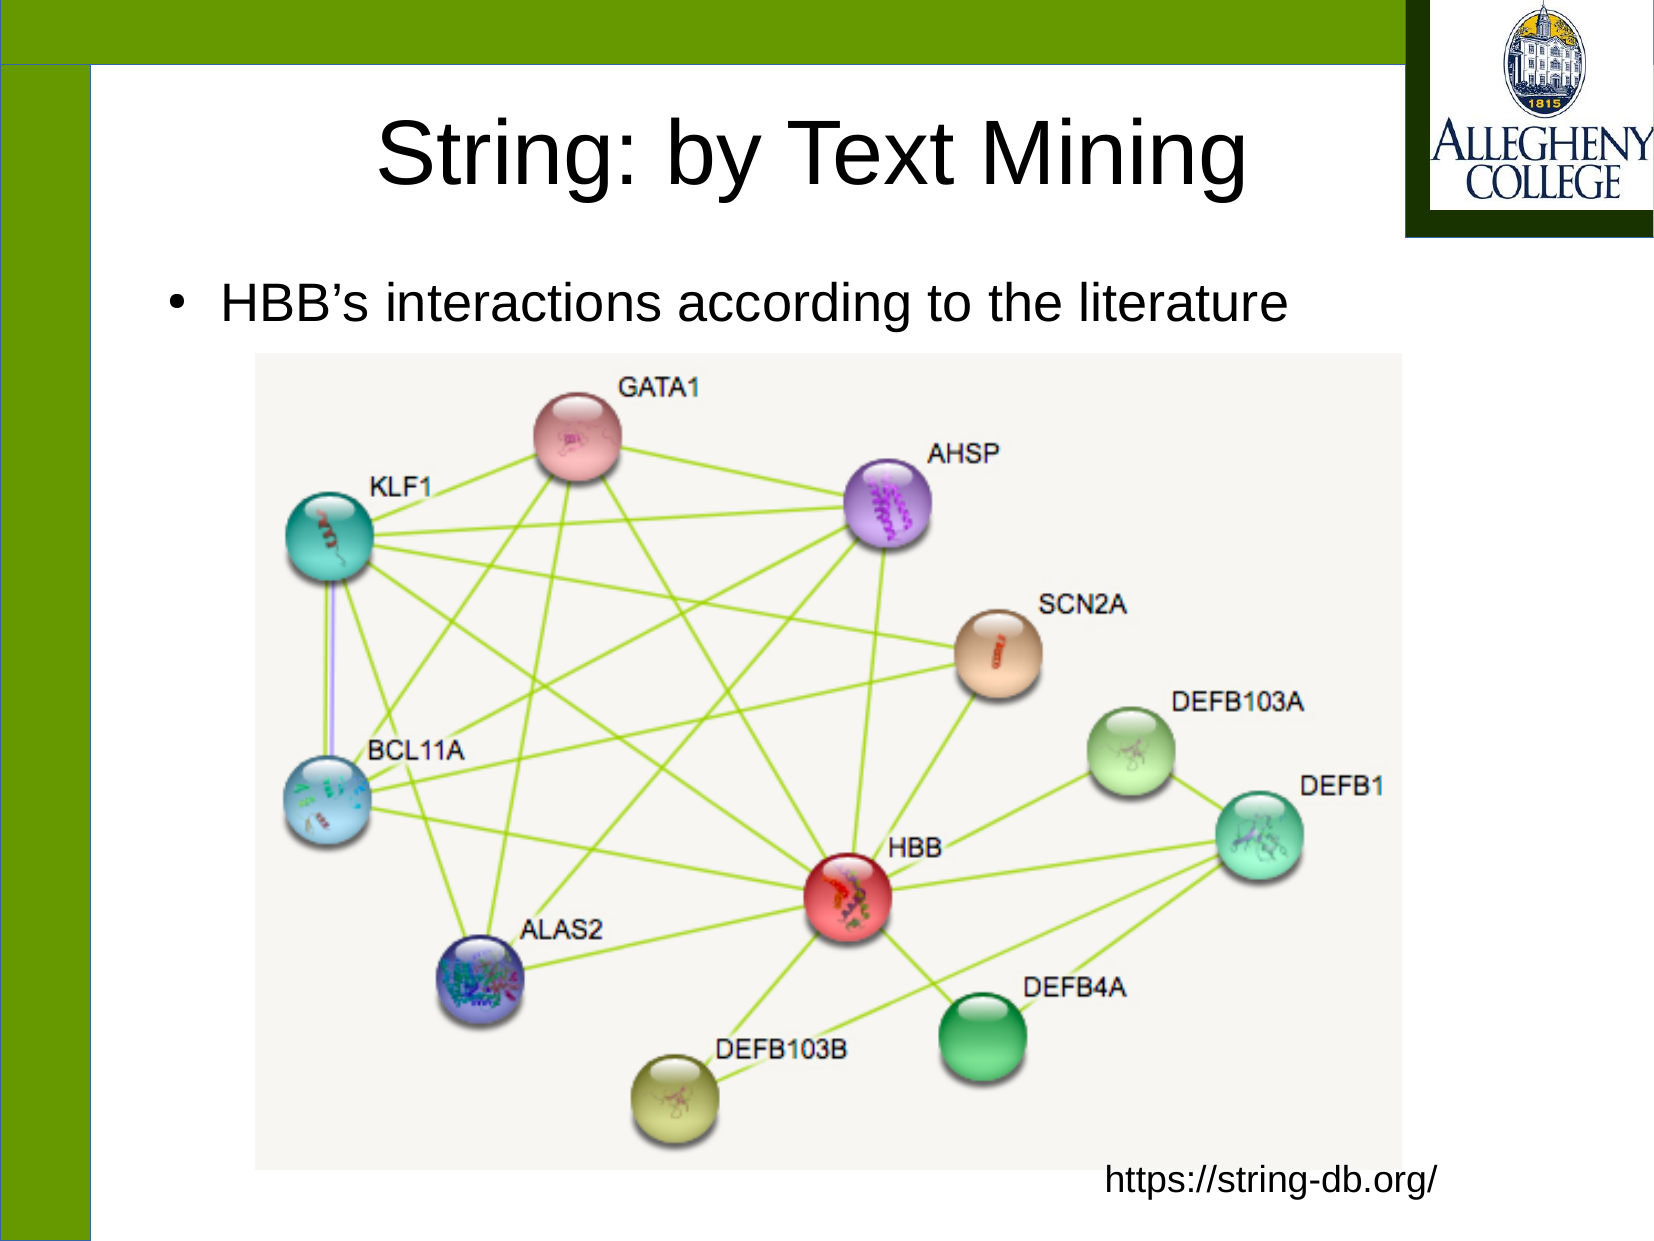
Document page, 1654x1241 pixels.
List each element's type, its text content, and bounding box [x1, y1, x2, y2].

text_box https://string-db.org/ [1089, 1151, 1516, 1216]
title String: by Text Mining [112, 65, 1515, 257]
text_box [0, 0, 1654, 1241]
picture [255, 353, 1402, 1171]
picture [1430, 0, 1654, 210]
list HBB’s interactions according to the literature [149, 272, 1305, 442]
